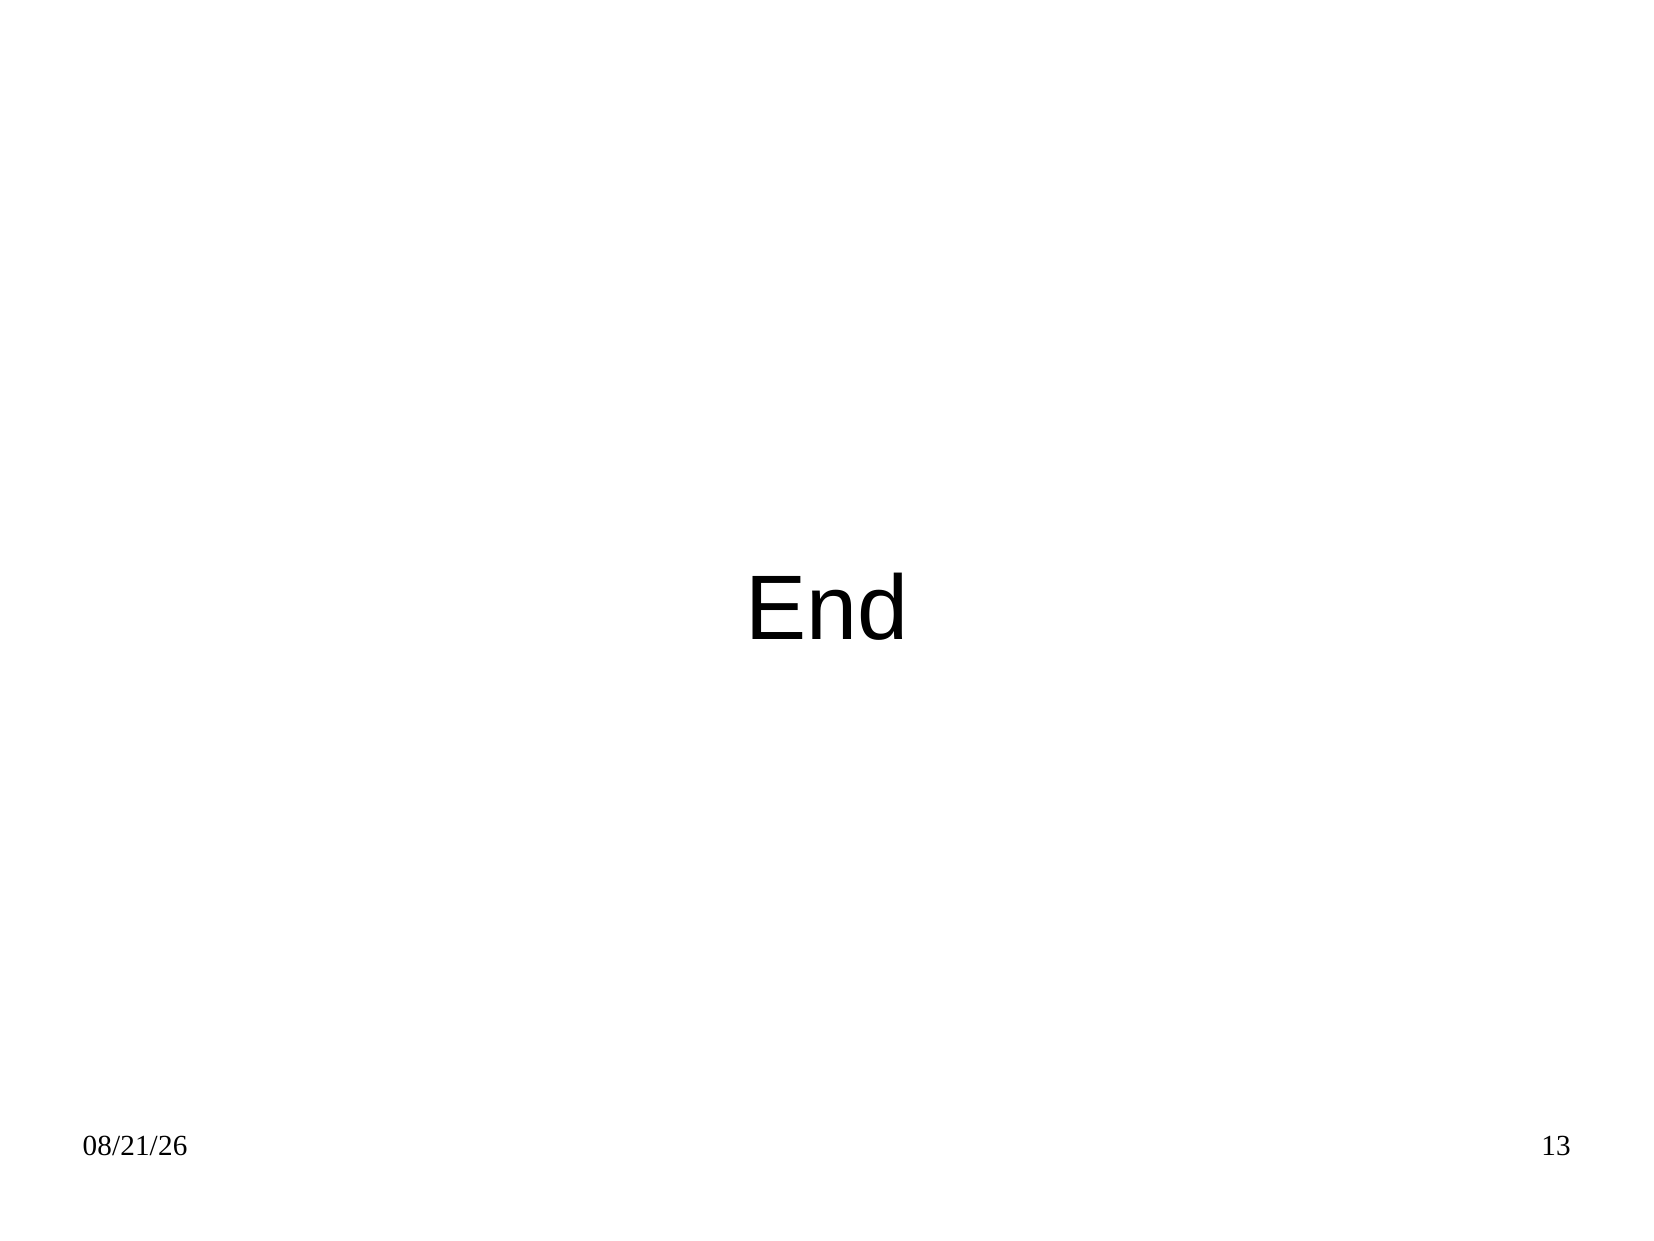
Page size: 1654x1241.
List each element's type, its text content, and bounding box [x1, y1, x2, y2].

title End [82, 504, 1571, 712]
